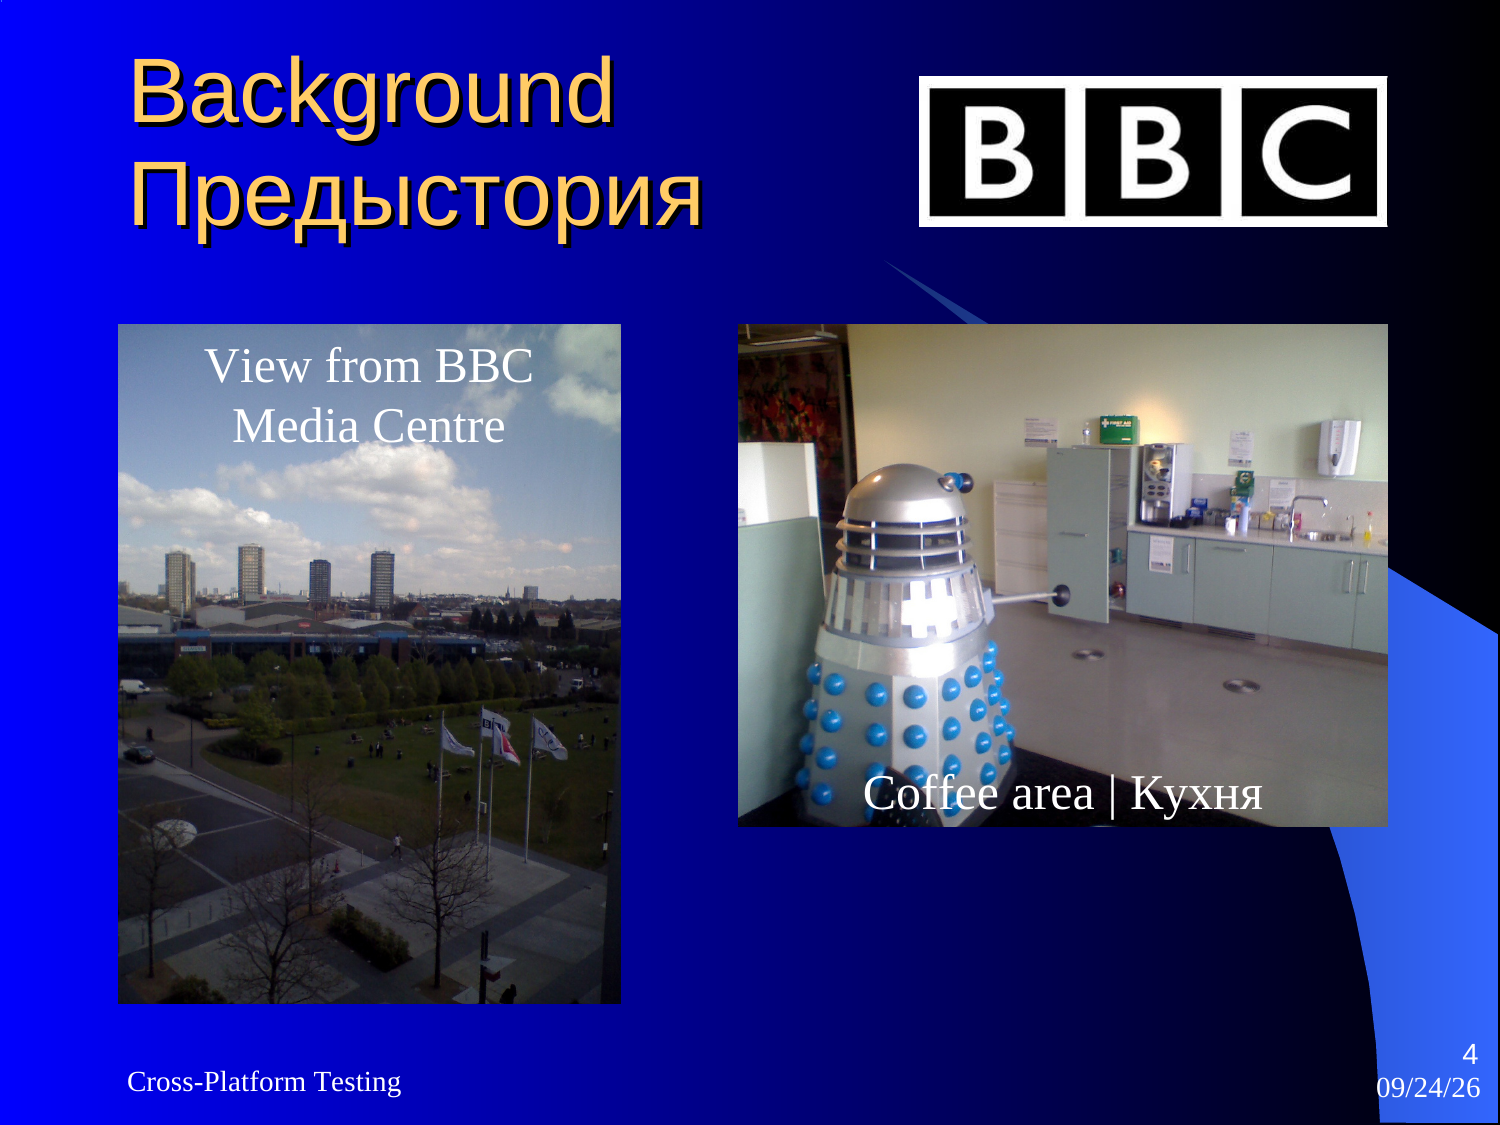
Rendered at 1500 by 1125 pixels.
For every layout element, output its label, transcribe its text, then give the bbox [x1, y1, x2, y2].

picture [738, 324, 1388, 827]
picture [919, 76, 1388, 227]
title Background Предыстория [111, 32, 1438, 356]
picture [118, 324, 621, 1004]
